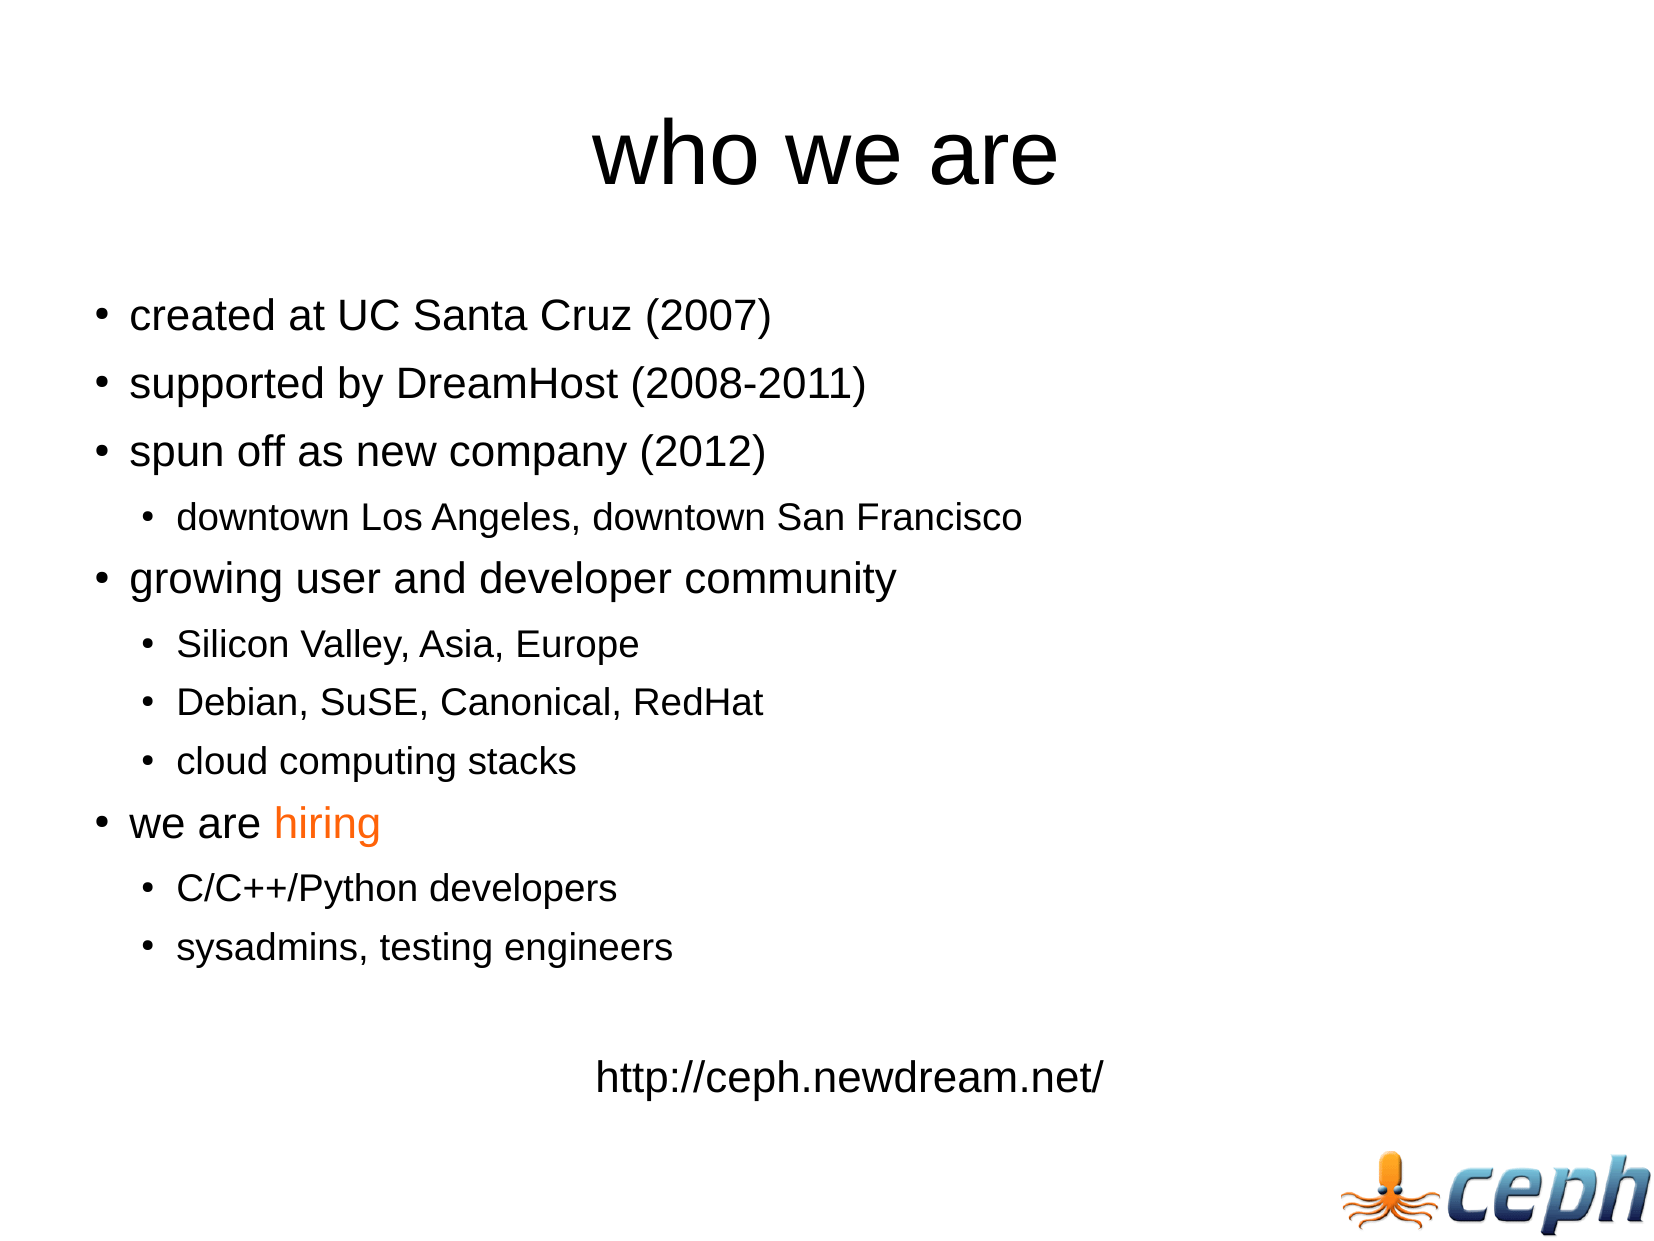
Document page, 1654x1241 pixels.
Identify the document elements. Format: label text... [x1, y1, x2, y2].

list created at UC Santa Cruz (2007) supported by DreamHost (2008-2011) spun off as new company (2012) downtown Los Angeles, downtown San Francisco growing user and developer community Silicon Valley, Asia, Europe Debian, SuSE, Canonical, RedHat cloud computing stacks we are hiring C/C++/Python developers sysadmins, testing engineers http://ceph.newdream.net/ [82, 290, 1571, 1109]
picture [1335, 1151, 1651, 1239]
title who we are [82, 49, 1571, 257]
